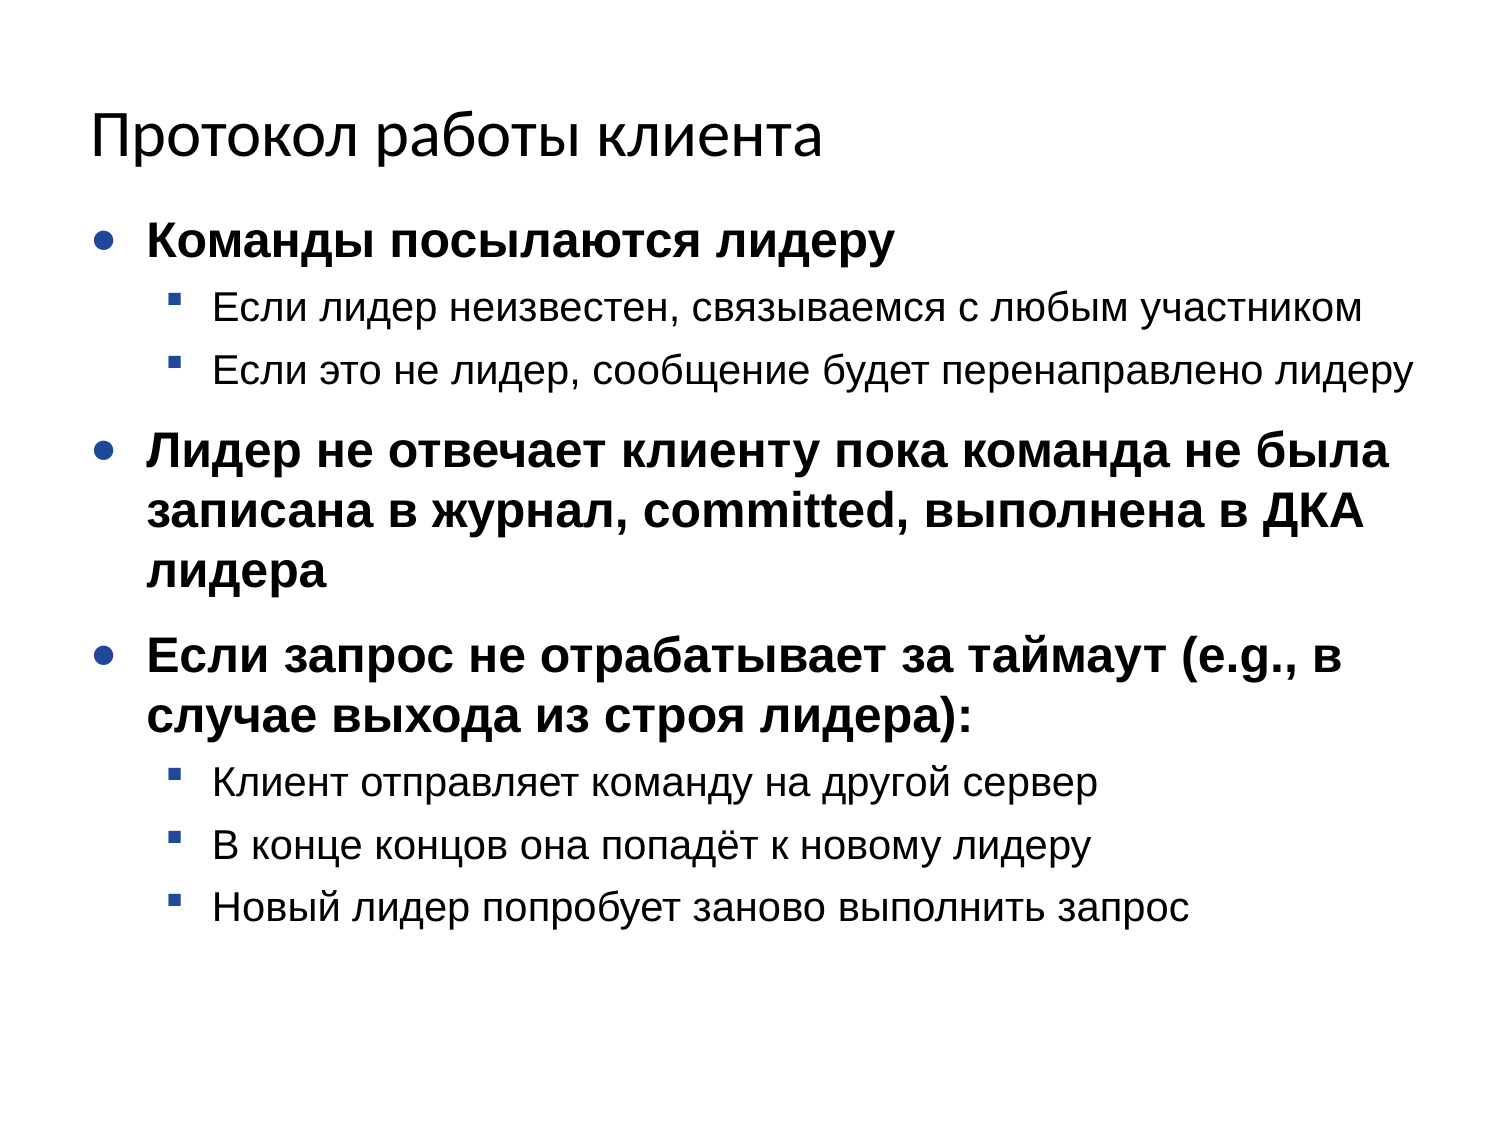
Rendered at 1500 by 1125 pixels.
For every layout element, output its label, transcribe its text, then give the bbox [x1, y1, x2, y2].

title Протокол работы клиента [75, 79, 1425, 180]
list Команды посылаются лидеру Если лидер неизвестен, связываемся с любым участником Если это не лидер, сообщение будет перенаправлено лидеру Лидер не отвечает клиенту пока команда не была записана в журнал, committed, выполнена в ДКА лидера Если запрос не отрабатывает за таймаут (e.g., в случае выхода из строя лидера): Клиент отправляет команду на другой сервер В конце концов она попадёт к новому лидеру Новый лидер попробует заново выполнить запрос [75, 200, 1469, 1005]
